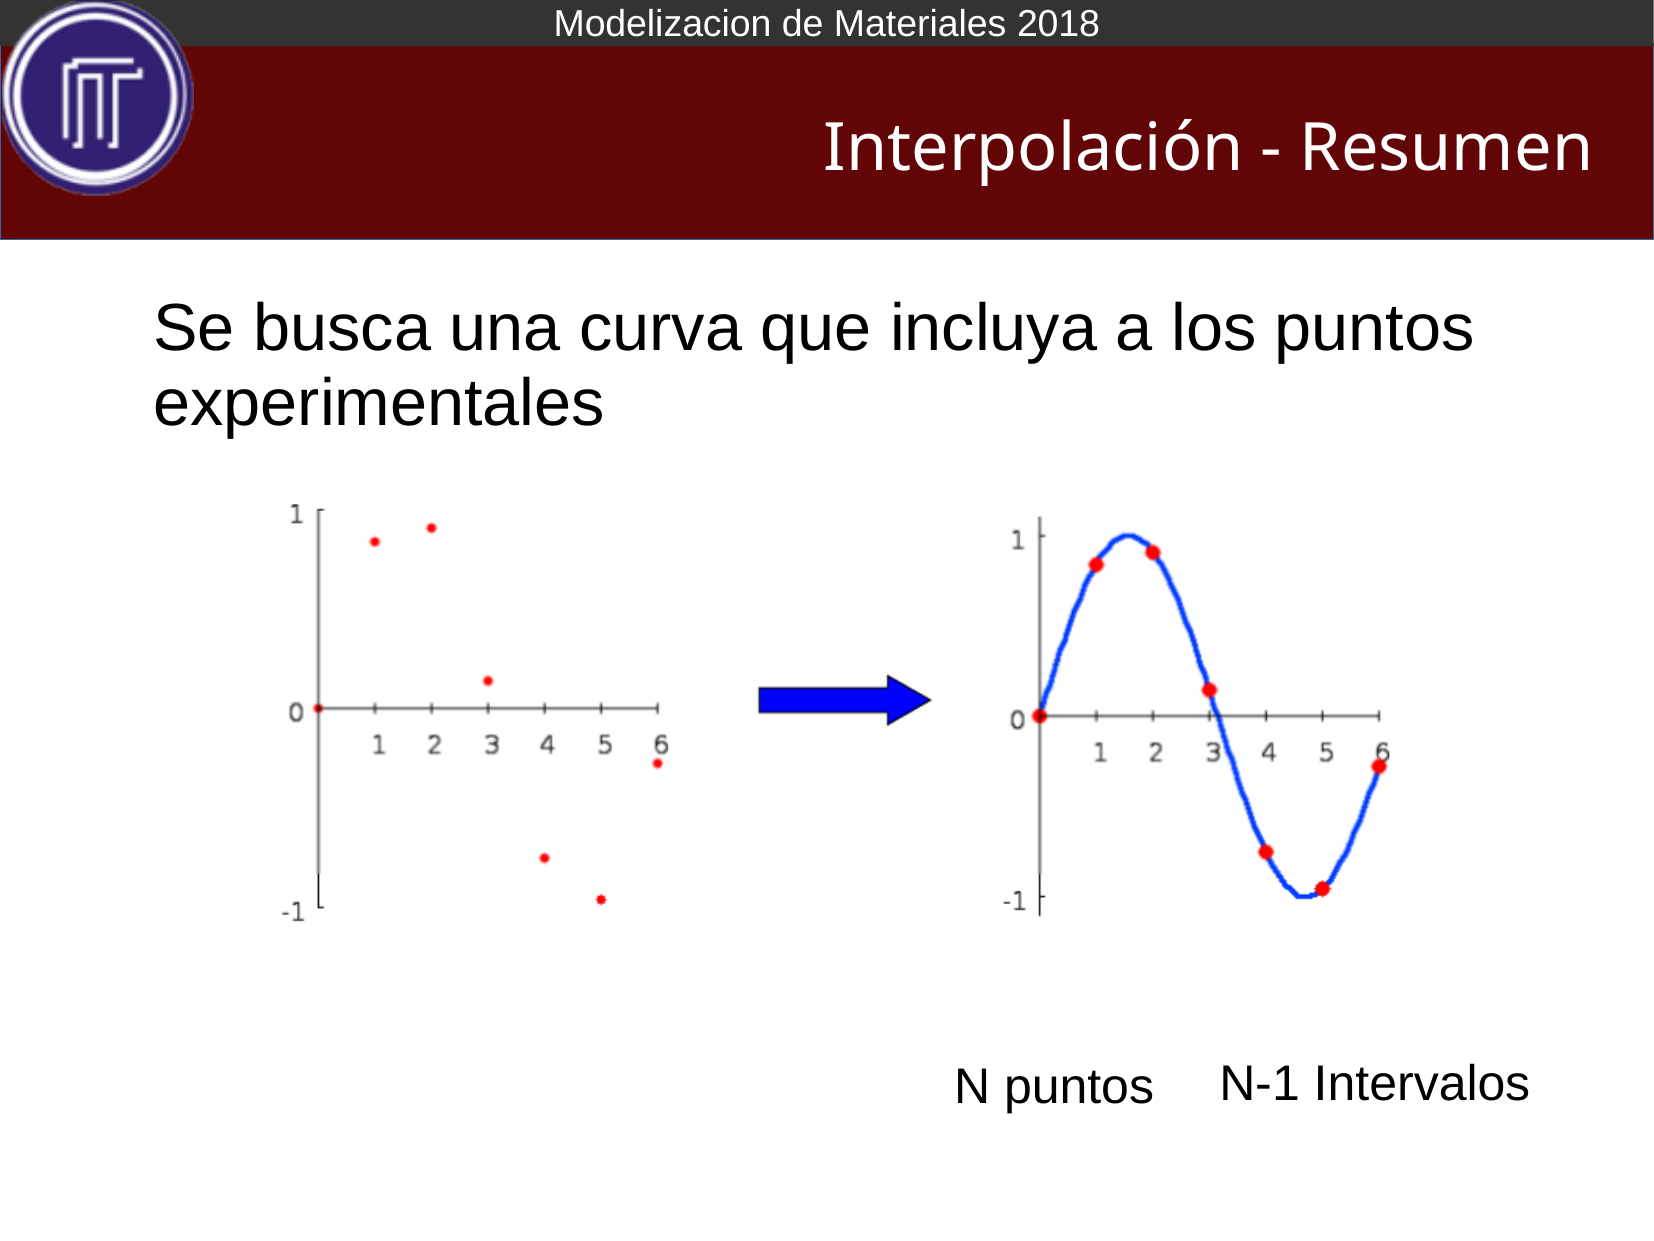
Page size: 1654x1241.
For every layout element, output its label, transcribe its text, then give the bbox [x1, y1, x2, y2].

title Interpolación - Resumen [41, 70, 1654, 218]
list Se busca una curva que incluya a los puntos experimentales [82, 290, 1571, 1010]
text_box N-1 Intervalos [1204, 1048, 1546, 1119]
text_box N puntos [939, 1050, 1170, 1122]
picture [0, 0, 194, 196]
picture [235, 478, 1424, 951]
